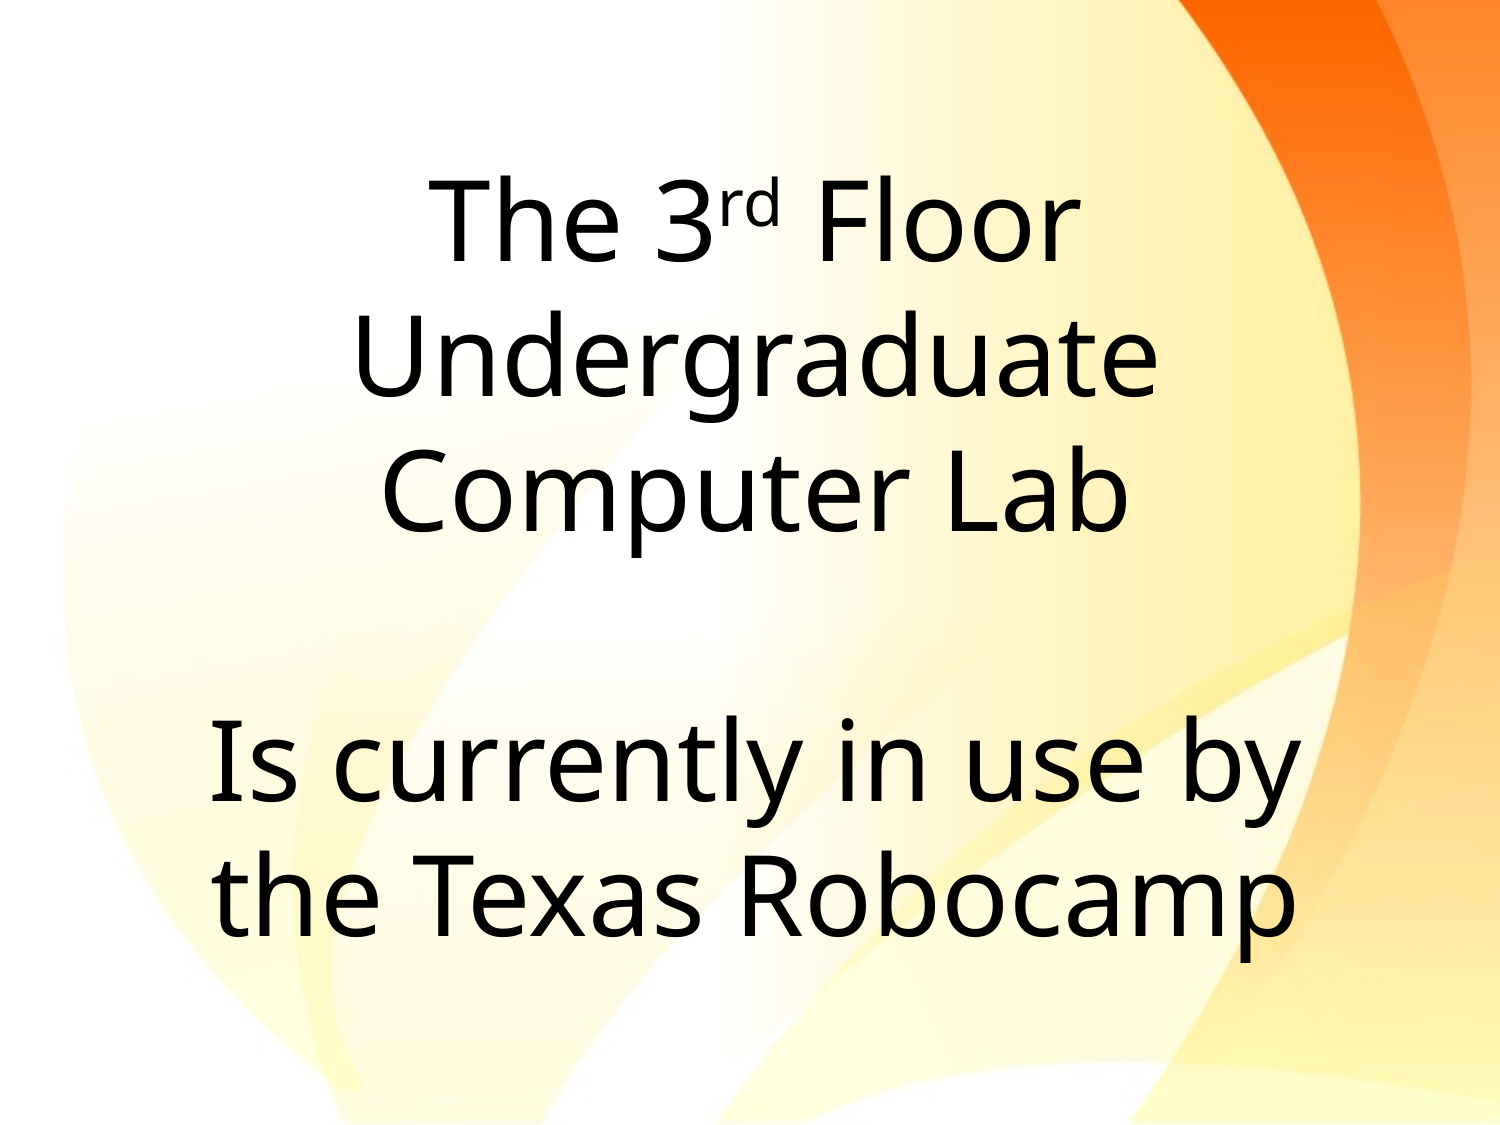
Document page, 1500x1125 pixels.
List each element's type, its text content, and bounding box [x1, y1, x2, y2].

text_box The 3rd Floor Undergraduate Computer Lab Is currently in use by the Texas Robocamp [108, 187, 1403, 351]
picture [0, 0, 1500, 1125]
